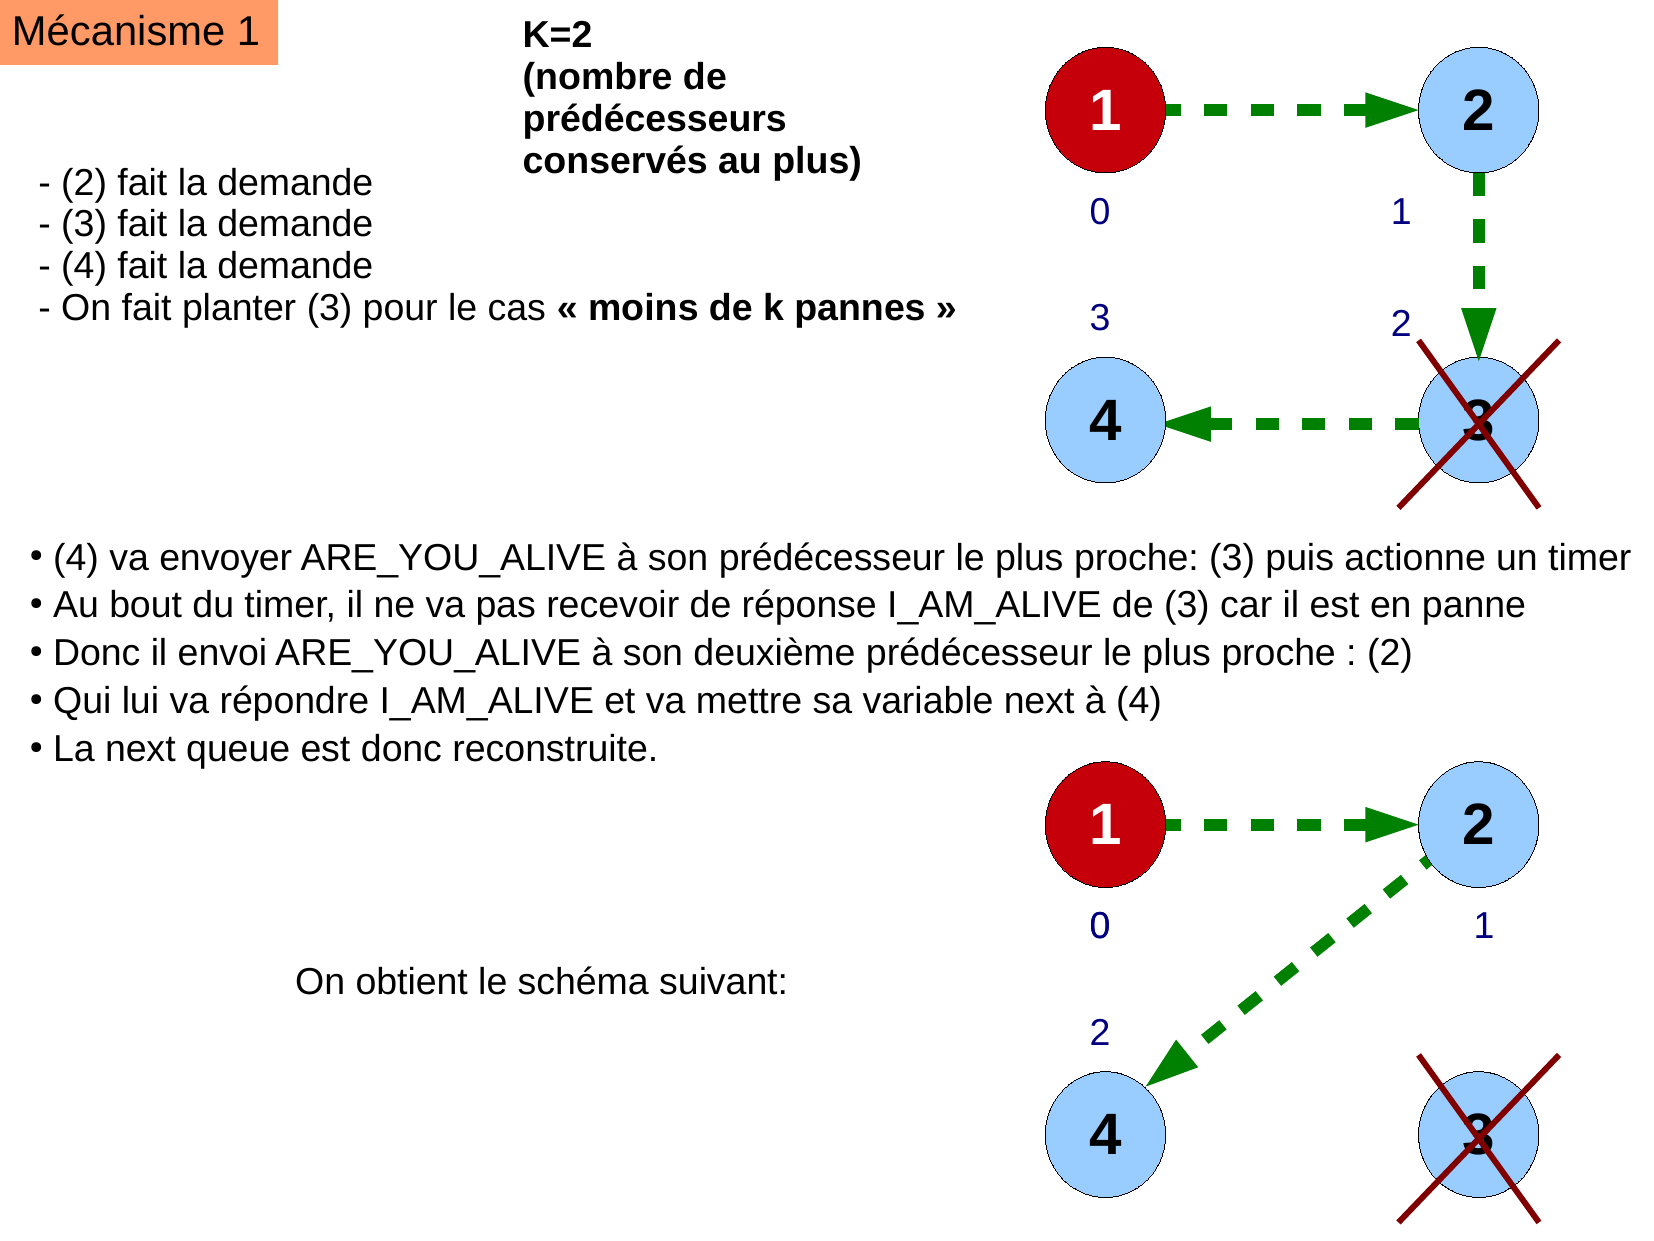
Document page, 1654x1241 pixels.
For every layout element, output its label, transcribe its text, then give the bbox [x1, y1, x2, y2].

text_box 3 [1472, 1120, 1483, 1130]
text_box 1 [1458, 897, 1510, 955]
text_box 4 [1045, 357, 1166, 483]
text_box 0 [1074, 183, 1126, 240]
text_box - (2) fait la demande - (3) fait la demande - (4) fait la demande - On fait planter (3) pour le cas « moins de k pannes » [23, 153, 973, 337]
text_box 2 [1074, 1003, 1126, 1061]
text_box 3 [1074, 289, 1126, 347]
text_box 3 [1418, 373, 1474, 464]
text_box 1 [1045, 47, 1166, 173]
text_box 4 [1045, 1071, 1166, 1198]
text_box 3 [1488, 1095, 1539, 1184]
text_box Mécanisme 1 [0, 0, 279, 65]
text_box 3 [1443, 357, 1521, 406]
text_box 3 [1487, 381, 1539, 470]
text_box 3 [1418, 1088, 1474, 1179]
text_box 3 [1473, 406, 1483, 416]
text_box On obtient le schéma suivant: [277, 949, 807, 1013]
text_box 3 [1441, 439, 1510, 483]
text_box 2 [1376, 295, 1427, 353]
text_box 2 [1418, 47, 1539, 173]
text_box 1 [1376, 183, 1427, 240]
text_box K=2 (nombre de prédécesseurs conservés au plus) [507, 6, 886, 189]
text_box 2 [1418, 761, 1539, 888]
text_box 0 [1074, 897, 1126, 955]
text_box 3 [1441, 1153, 1510, 1198]
text_box 1 [1045, 761, 1166, 888]
text_box (4) va envoyer ARE_YOU_ALIVE à son prédécesseur le plus proche: (3) puis actionne un timer Au bout du timer, il ne va pas recevoir de réponse I_AM_ALIVE de (3) car il est en panne Donc il envoi ARE_YOU_ALIVE à son deuxième prédécesseur le plus proche : (2) Qui lui va répondre I_AM_ALIVE et va mettre sa variable next à (4) La next queue est donc reconstruite. [11, 525, 1651, 780]
text_box 3 [1444, 1071, 1521, 1120]
